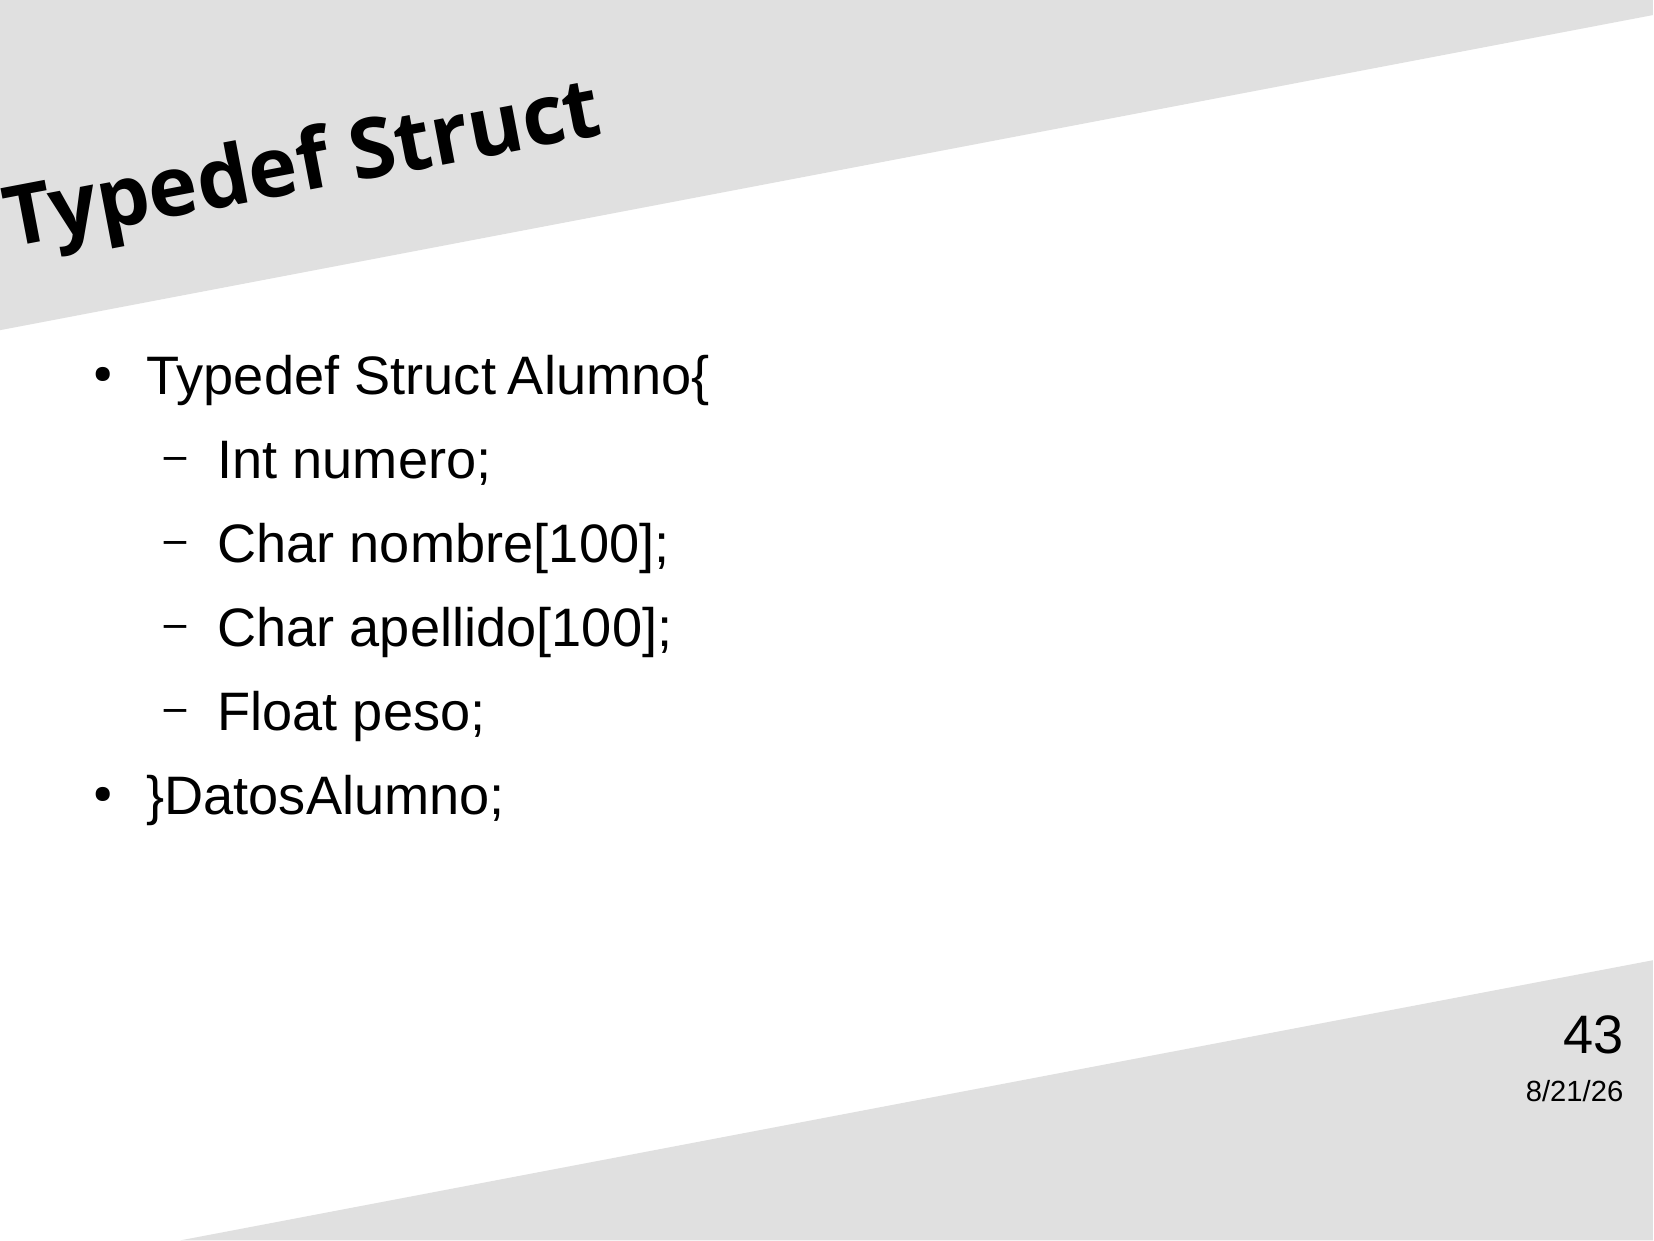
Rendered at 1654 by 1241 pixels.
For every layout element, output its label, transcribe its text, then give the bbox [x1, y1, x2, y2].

list Typedef Struct Alumno{ Int numero; Char nombre[100]; Char apellido[100]; Float peso; }DatosAlumno; [75, 345, 1531, 1065]
title Typedef Struct [0, 0, 1486, 318]
